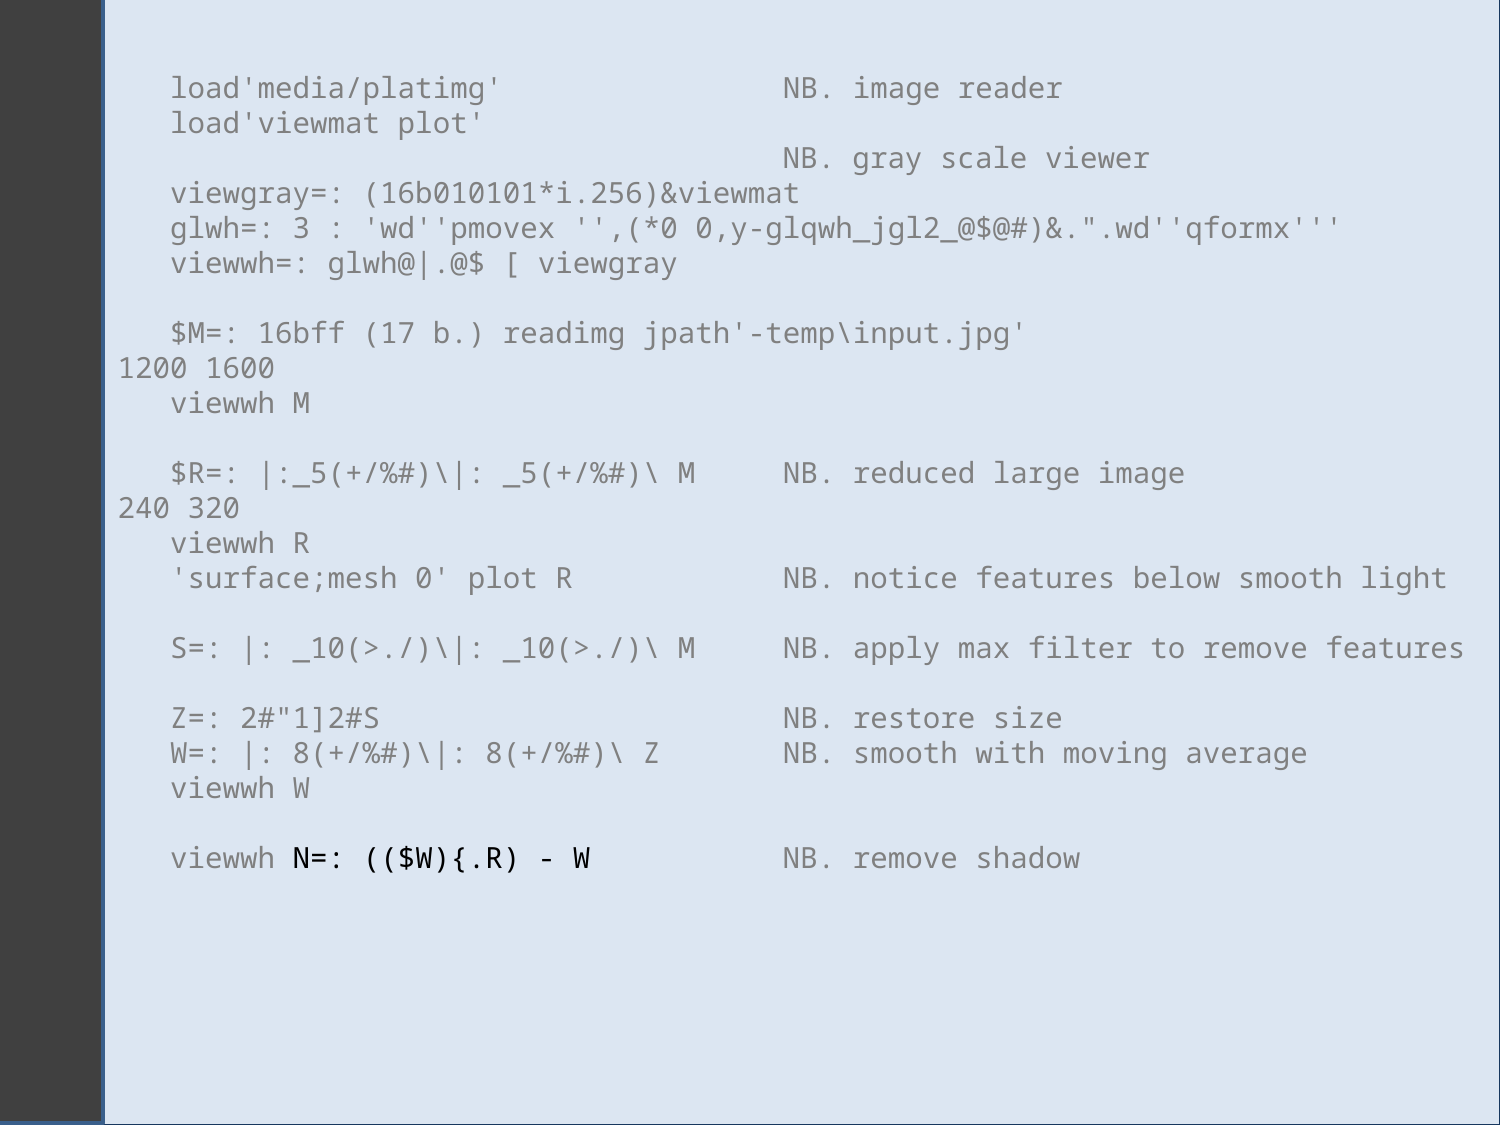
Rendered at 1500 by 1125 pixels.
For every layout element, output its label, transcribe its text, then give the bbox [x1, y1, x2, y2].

text_box load'media/platimg' NB. image reader load'viewmat plot' NB. gray scale viewer viewgray=: (16b010101*i.256)&viewmat glwh=: 3 : 'wd''pmovex '',(*0 0,y-glqwh_jgl2_@$@#)&.".wd''qformx''' viewwh=: glwh@|.@$ [ viewgray $M=: 16bff (17 b.) readimg jpath'-temp\input.jpg' 1200 1600 viewwh M $R=: |:_5(+/%#)\|: _5(+/%#)\ M NB. reduced large image 240 320 viewwh R 'surface;mesh 0' plot R NB. notice features below smooth light S=: |: _10(>./)\|: _10(>./)\ M NB. apply max filter to remove features Z=: 2#"1]2#S NB. restore size W=: |: 8(+/%#)\|: 8(+/%#)\ Z NB. smooth with moving average viewwh W viewwh N=: (($W){.R) - W NB. remove shadow [103, 62, 1486, 882]
text_box [0, 0, 1500, 1125]
